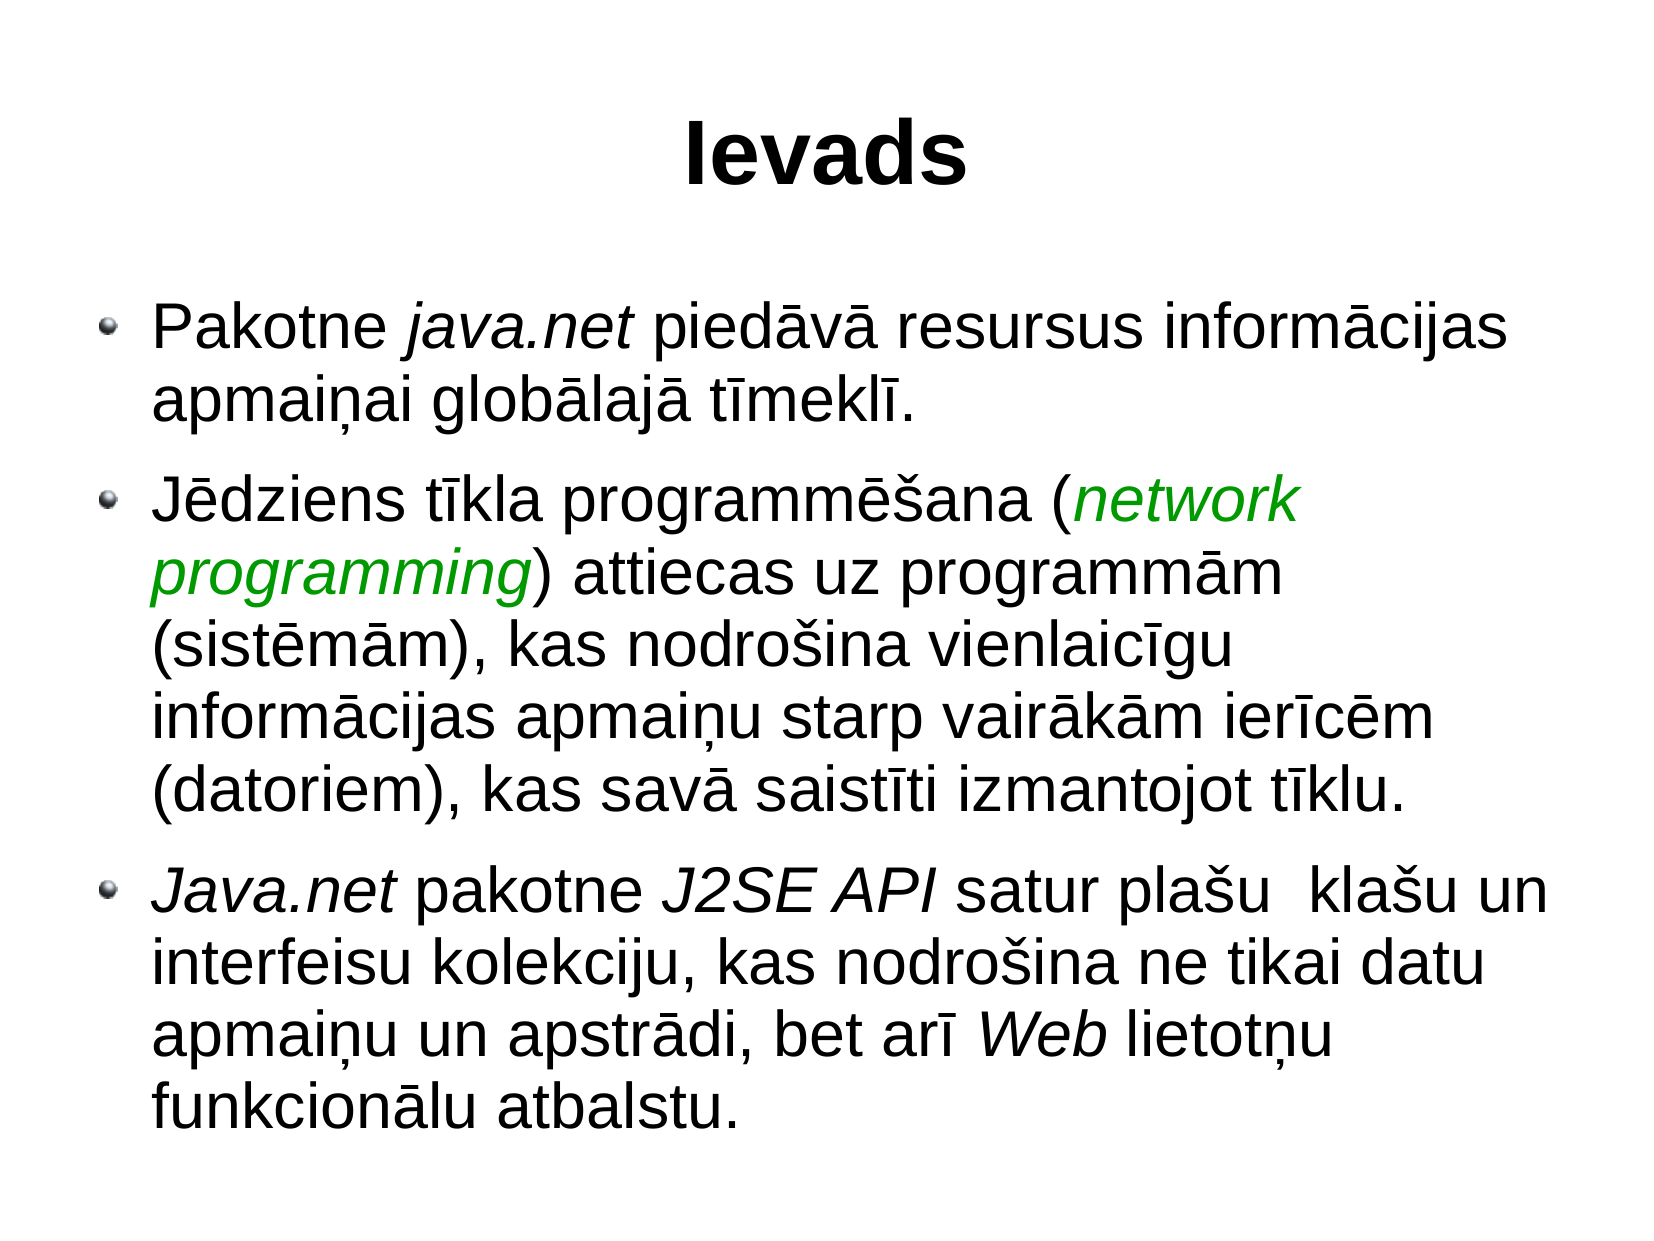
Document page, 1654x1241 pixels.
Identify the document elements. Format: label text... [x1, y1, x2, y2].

title Ievads [82, 49, 1571, 257]
list Pakotne java.net piedāvā resursus informācijas apmaiņai globālajā tīmeklī. Jēdziens tīkla programmēšana (network programming) attiecas uz programmām (sistēmām), kas nodrošina vienlaicīgu informācijas apmaiņu starp vairākām ierīcēm (datoriem), kas savā saistīti izmantojot tīklu. Java.net pakotne J2SE API satur plašu klašu un interfeisu kolekciju, kas nodrošina ne tikai datu apmaiņu un apstrādi, bet arī Web lietotņu funkcionālu atbalstu. [82, 290, 1560, 1146]
